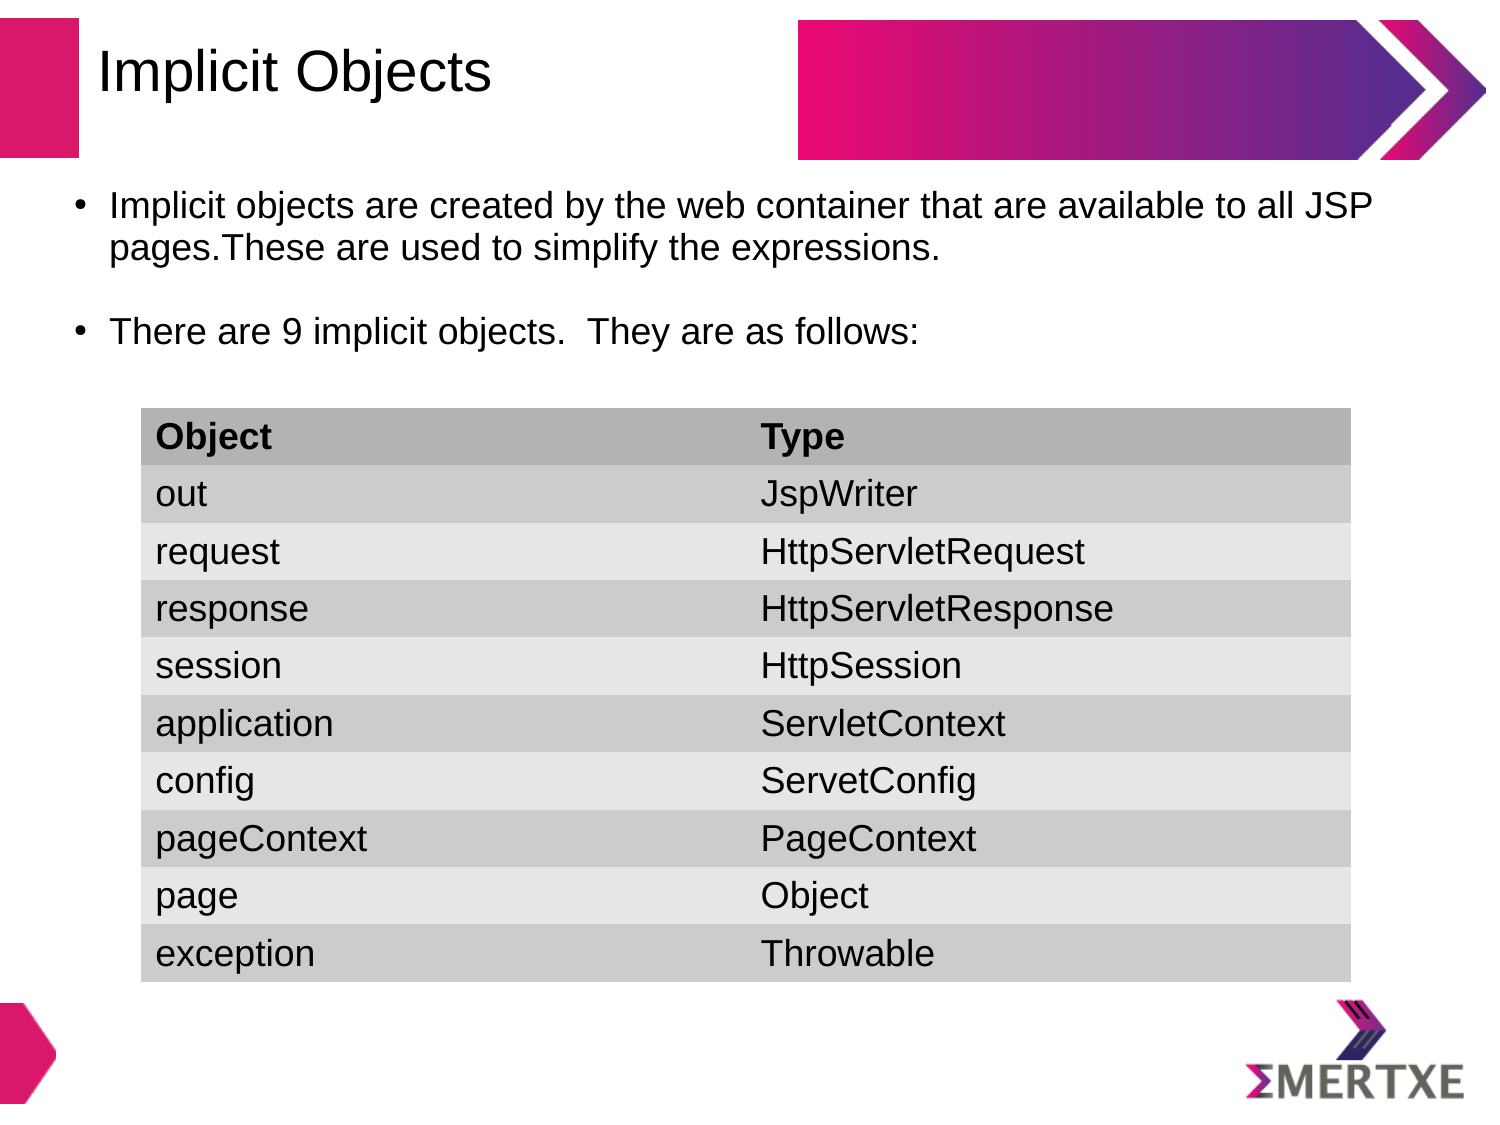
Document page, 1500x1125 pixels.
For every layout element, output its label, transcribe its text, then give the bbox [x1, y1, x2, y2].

table_cell exception [141, 924, 746, 982]
table_header Object [141, 408, 746, 465]
table_cell pageContext [141, 810, 746, 867]
table_cell session [141, 637, 746, 695]
table_cell PageContext [746, 810, 1351, 867]
table_cell ServetConfig [746, 752, 1351, 810]
table_cell HttpSession [746, 637, 1351, 695]
text_box Implicit Objects [82, 31, 733, 112]
picture [798, 20, 1486, 160]
table_cell HttpServletResponse [746, 580, 1351, 637]
table_cell Throwable [746, 924, 1351, 982]
table_cell application [141, 695, 746, 752]
table_cell HttpServletRequest [746, 523, 1351, 580]
picture [1245, 996, 1465, 1099]
table_cell out [141, 465, 746, 523]
table_header Type [746, 408, 1351, 465]
text_box Implicit objects are created by the web container that are available to all JSP pages.These are used to simplify the expressions. There are 9 implicit objects. They are as follows: [59, 177, 1453, 981]
table_cell config [141, 752, 746, 810]
table_cell Object [746, 867, 1351, 924]
table_cell page [141, 867, 746, 924]
table_cell response [141, 580, 746, 637]
table_cell JspWriter [746, 465, 1351, 523]
table_cell ServletContext [746, 695, 1351, 752]
table_cell request [141, 523, 746, 580]
